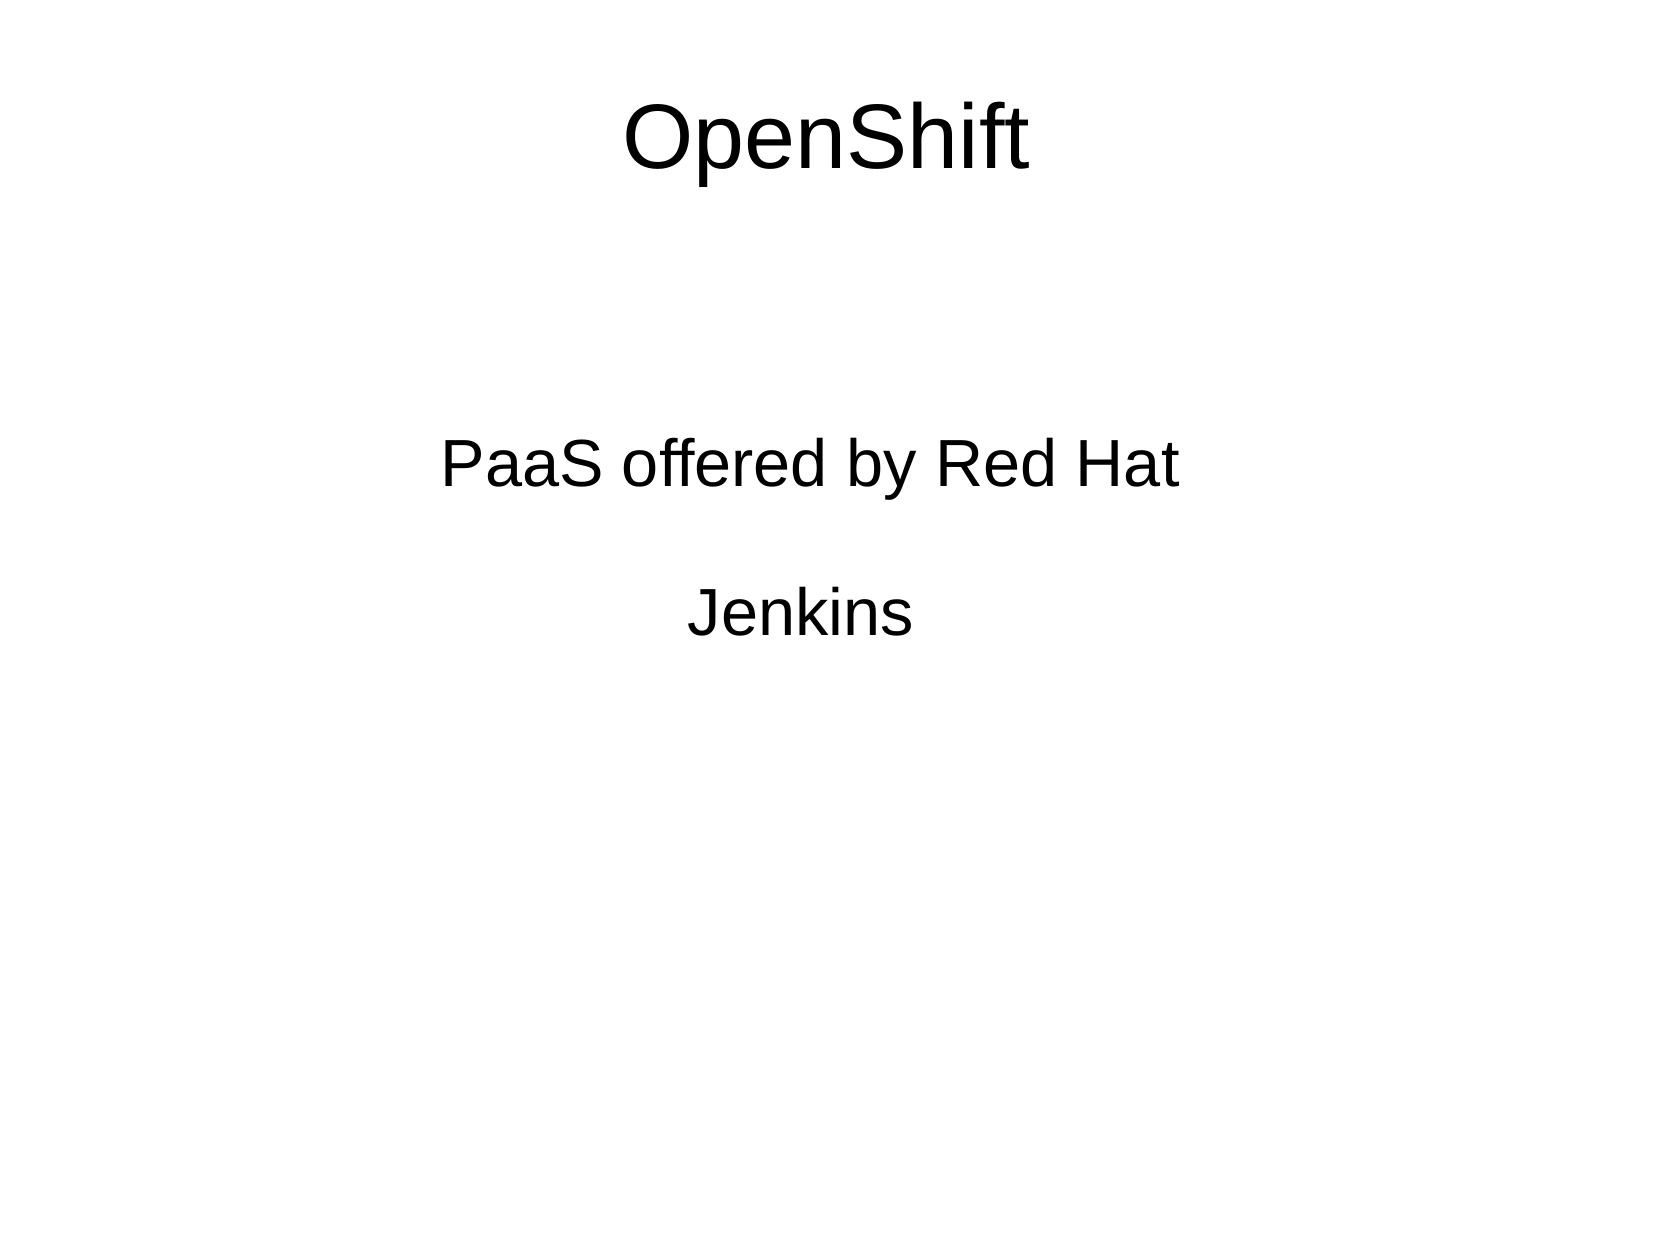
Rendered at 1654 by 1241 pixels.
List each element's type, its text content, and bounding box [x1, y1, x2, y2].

text_box PaaS offered by Red Hat Jenkins [82, 290, 1538, 1010]
title OpenShift [82, 32, 1571, 241]
